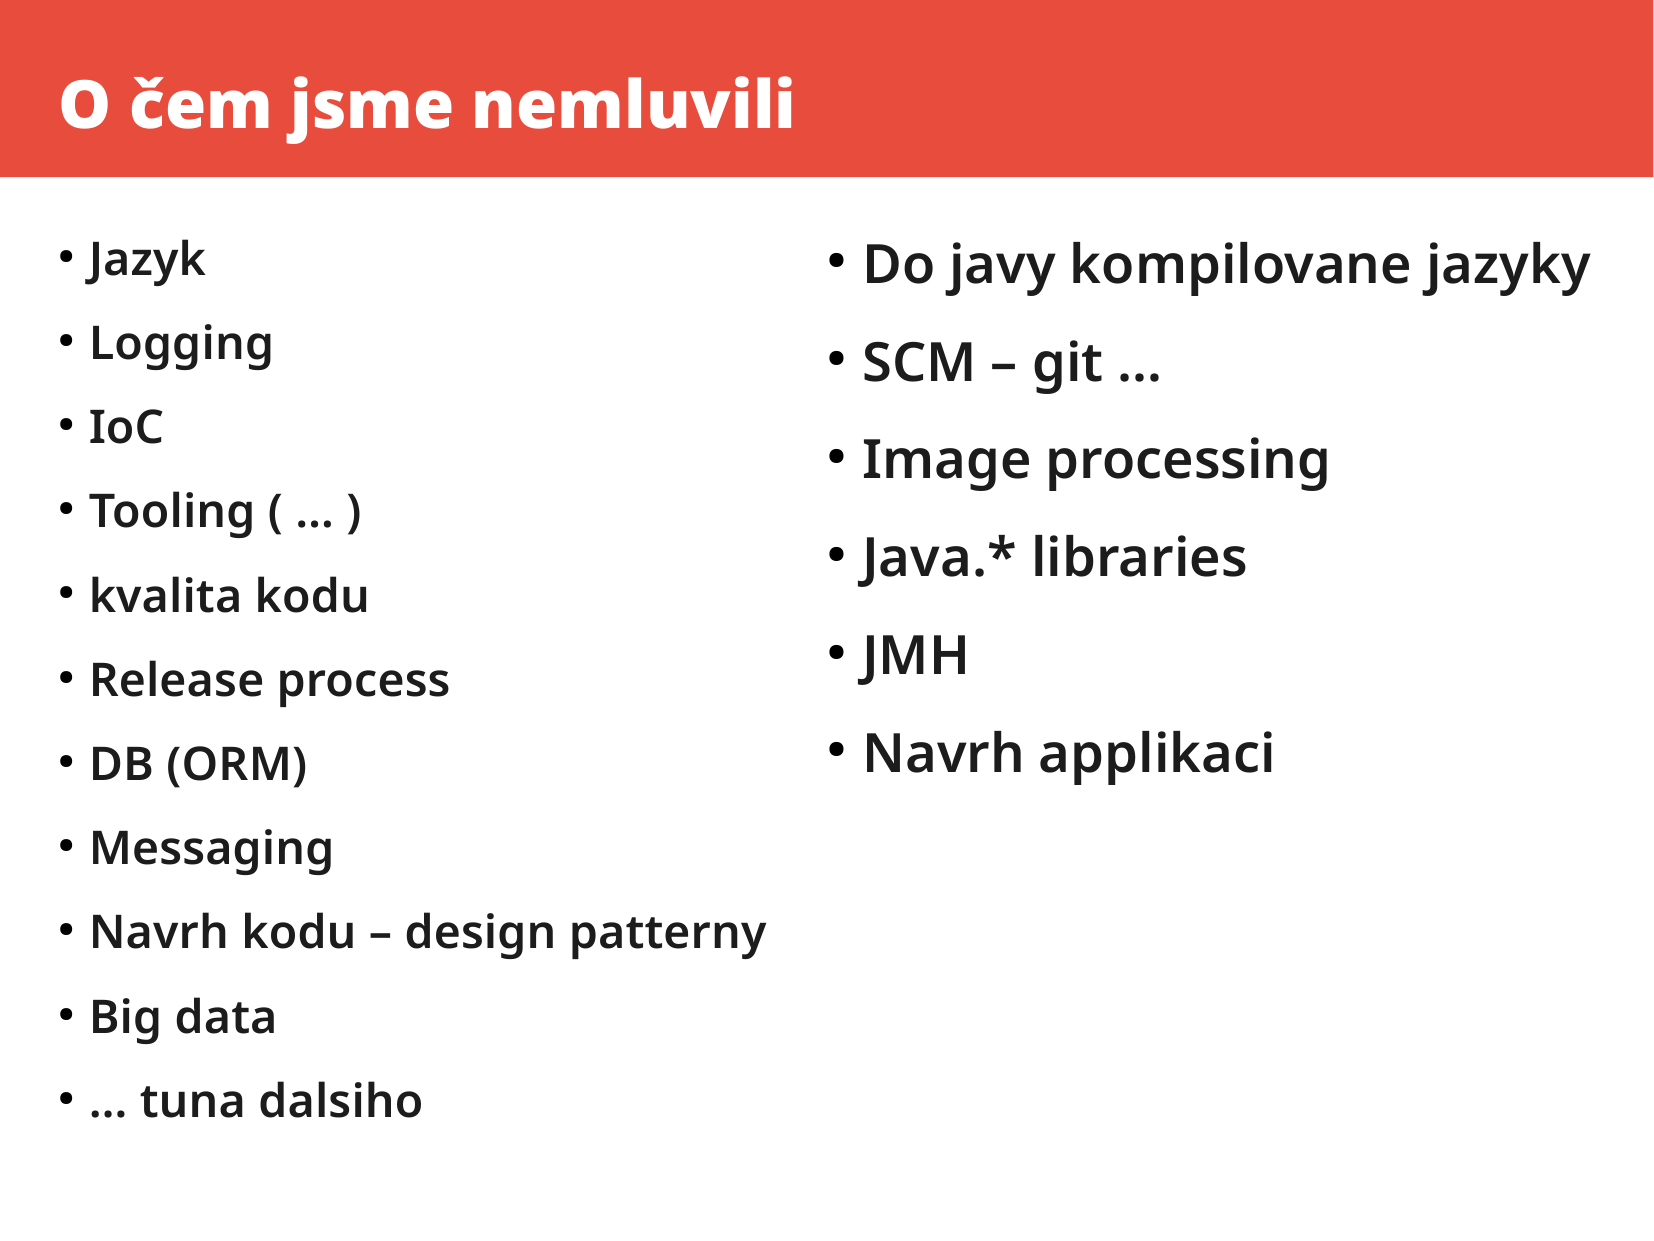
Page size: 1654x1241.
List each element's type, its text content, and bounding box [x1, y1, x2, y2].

title O čem jsme nemluvili [59, 0, 1595, 148]
list Do javy kompilovane jazyky SCM – git … Image processing Java.* libraries JMH Navrh applikaci [826, 225, 1607, 1183]
list Jazyk Logging IoC Tooling ( … ) kvalita kodu Release process DB (ORM) Messaging Navrh kodu – design patterny Big data … tuna dalsiho [58, 225, 779, 1183]
